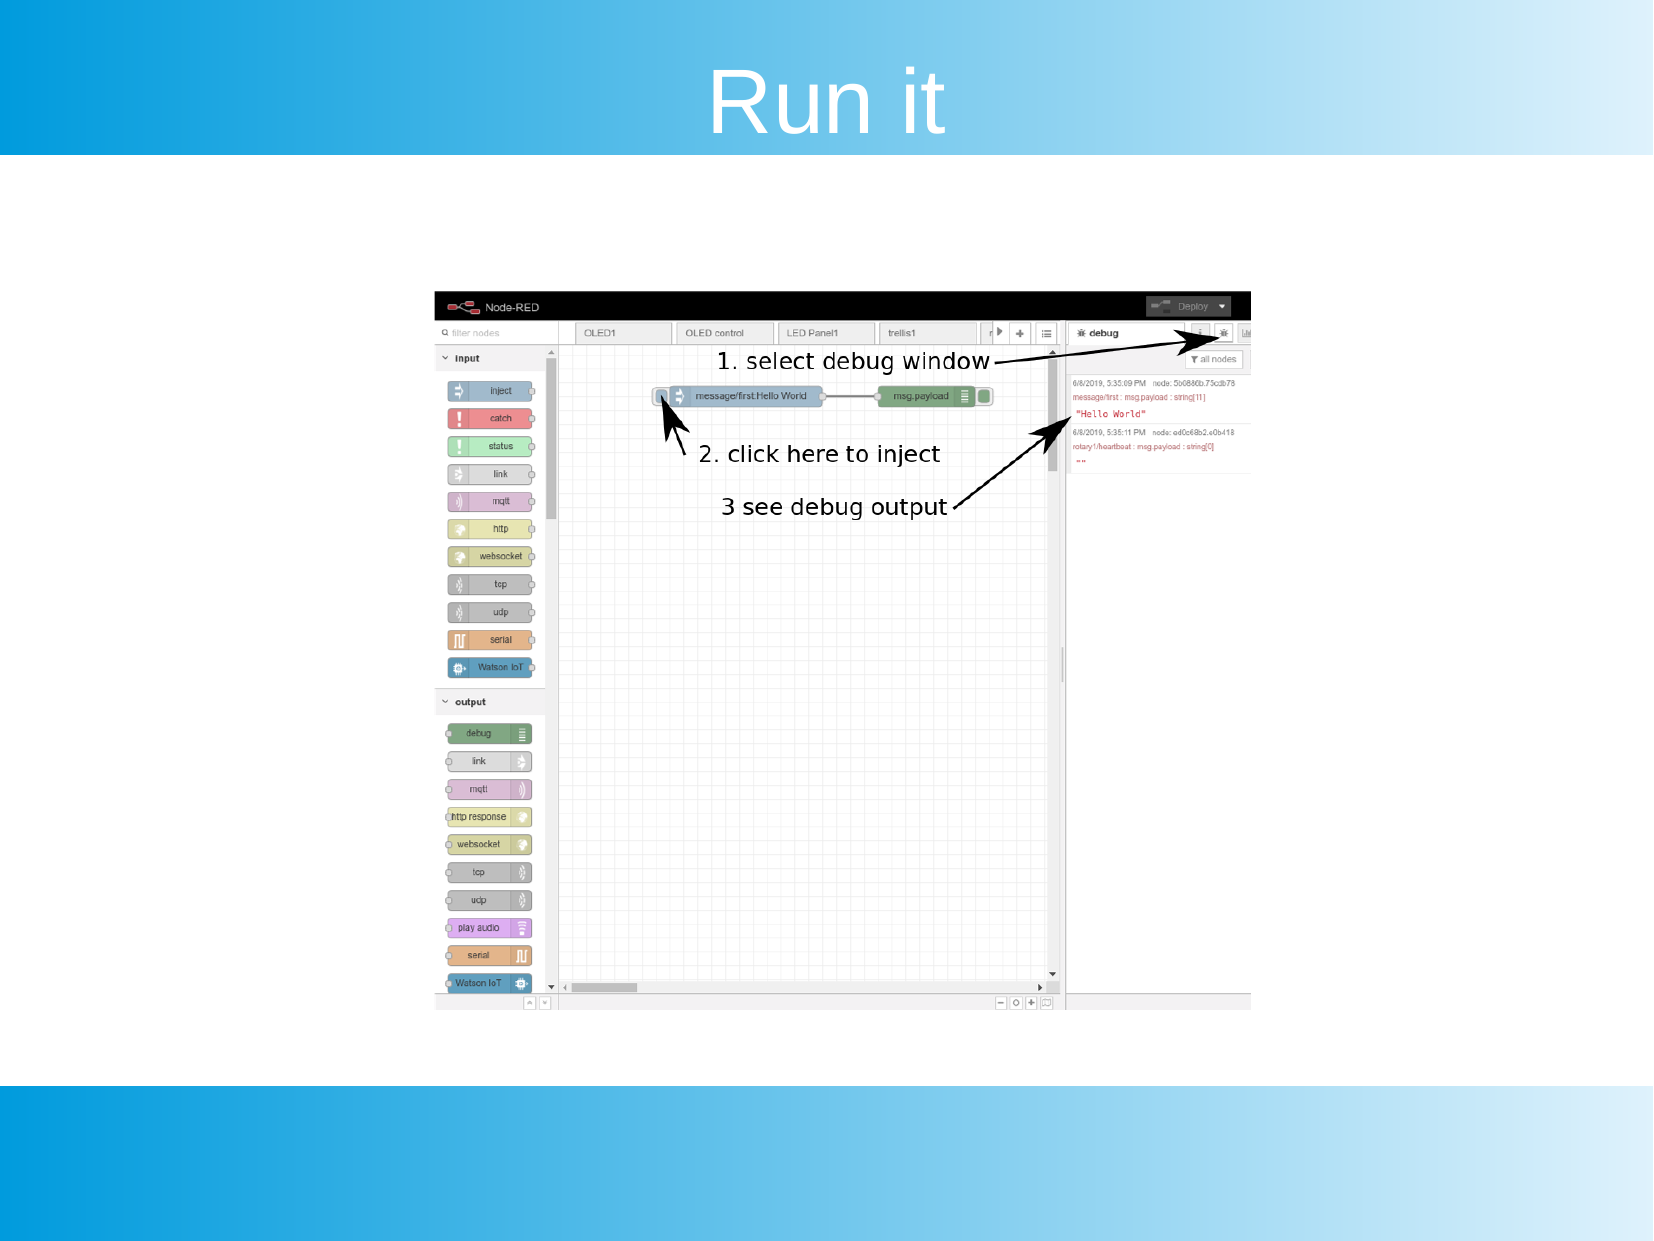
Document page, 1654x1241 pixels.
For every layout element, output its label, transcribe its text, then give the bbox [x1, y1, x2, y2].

picture [402, 290, 1251, 1010]
title Run it [82, 49, 1571, 155]
